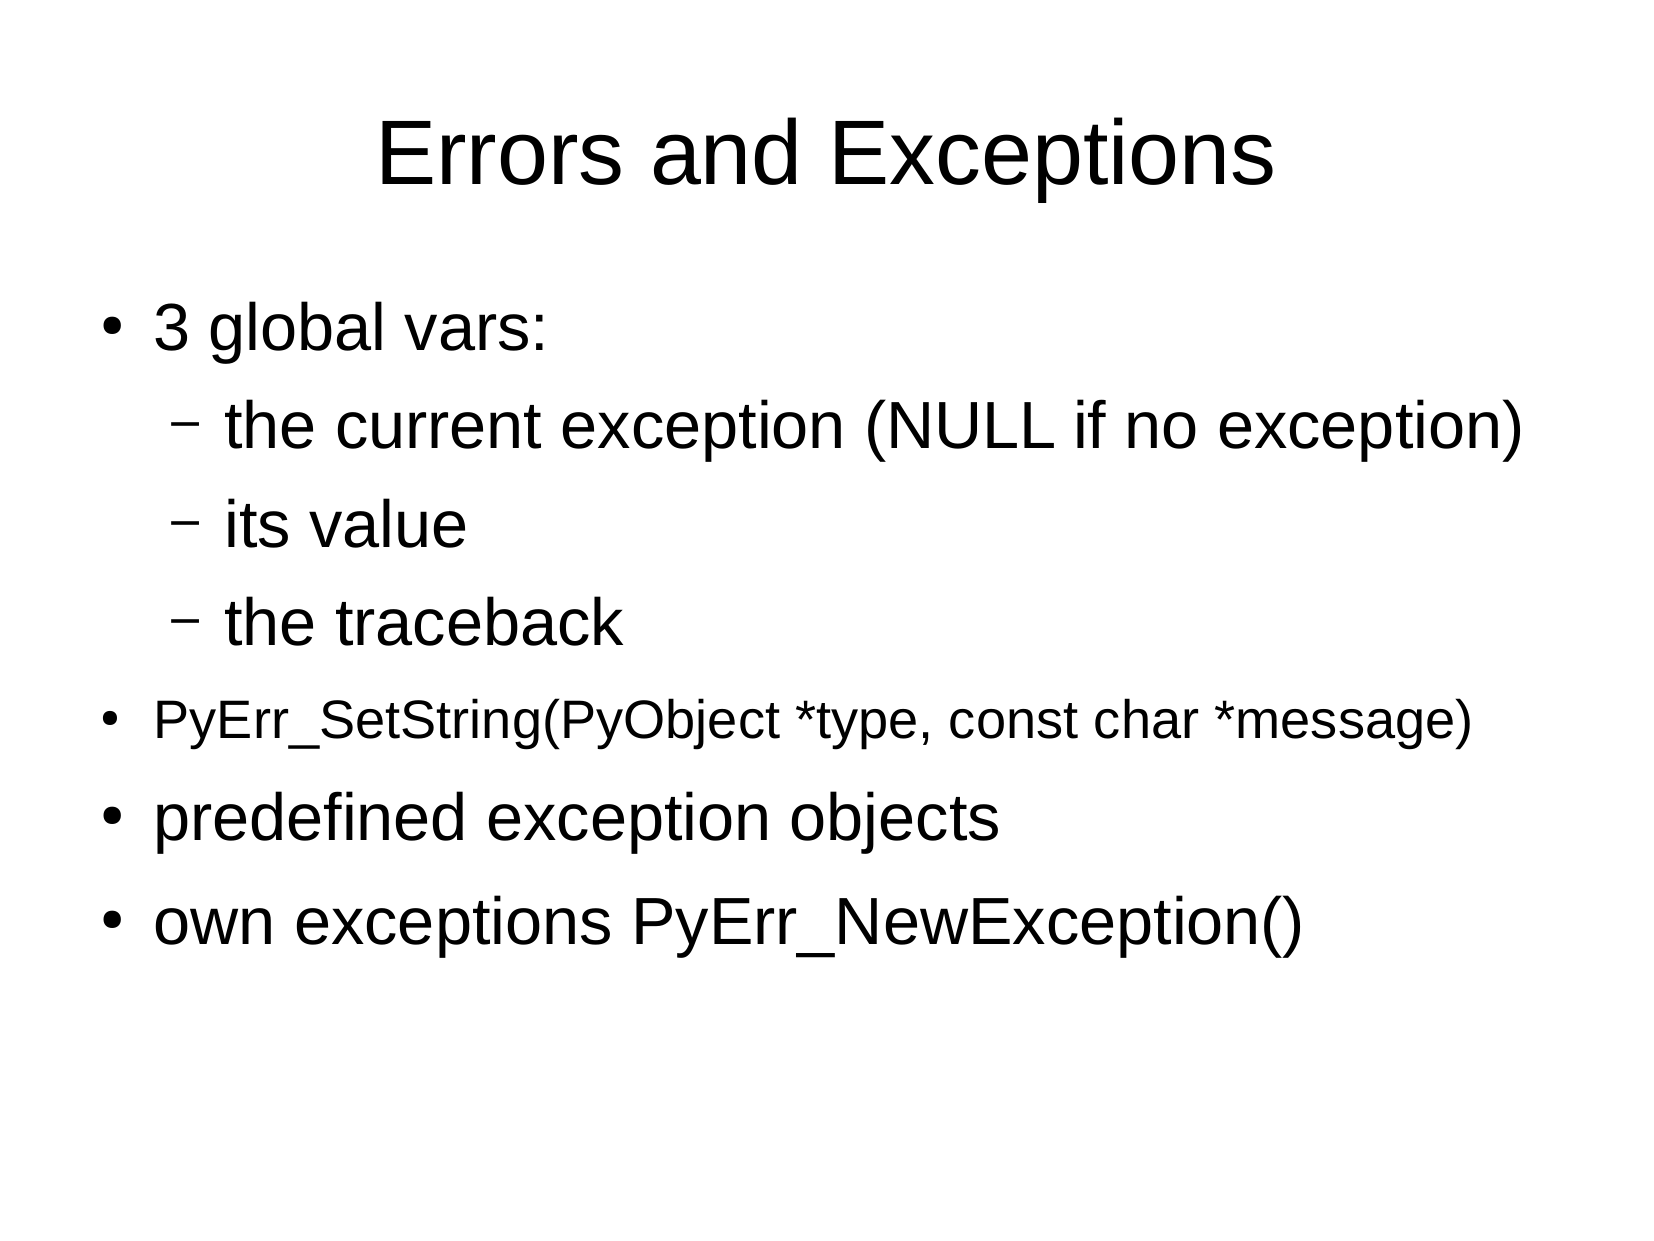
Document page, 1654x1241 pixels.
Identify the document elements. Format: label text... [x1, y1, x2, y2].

list 3 global vars: the current exception (NULL if no exception) its value the traceback PyErr_SetString(PyObject *type, const char *message) predefined exception objects own exceptions PyErr_NewException() [82, 290, 1571, 1010]
title Errors and Exceptions [82, 49, 1571, 257]
